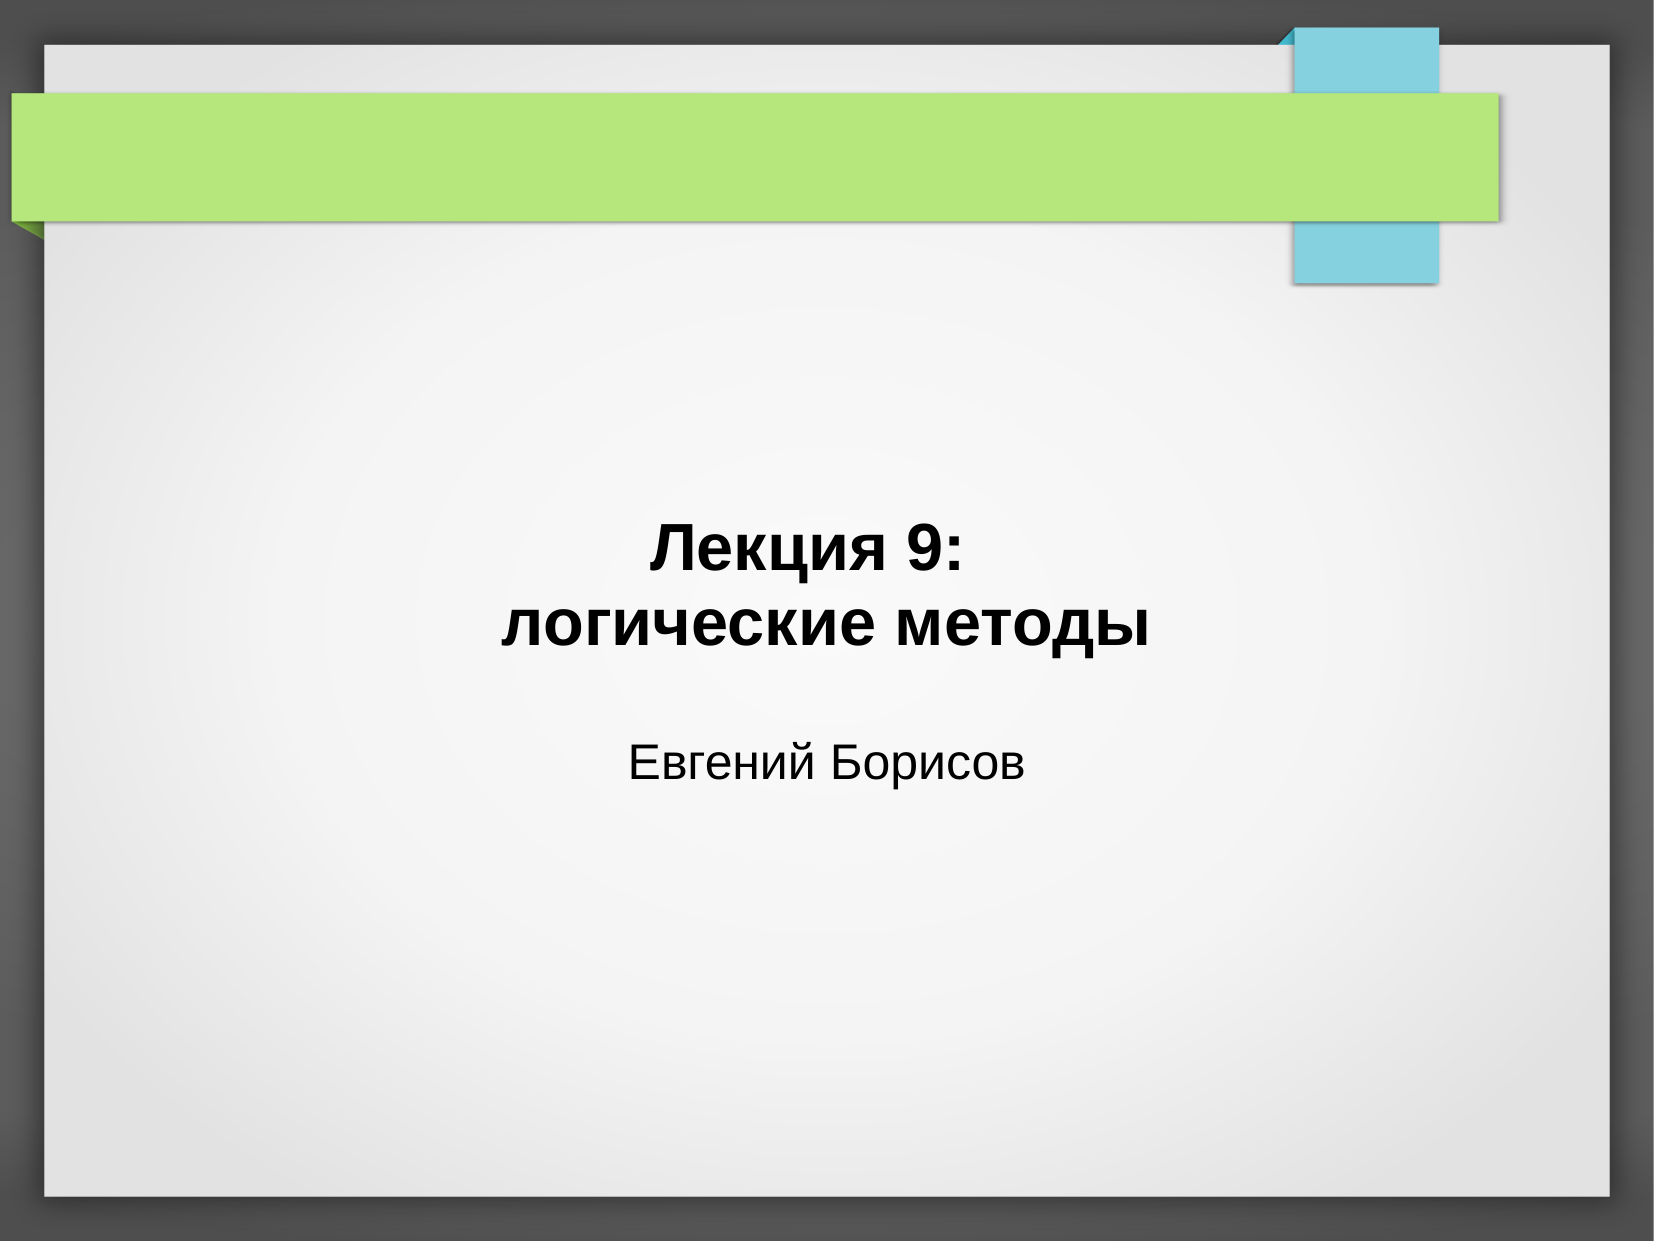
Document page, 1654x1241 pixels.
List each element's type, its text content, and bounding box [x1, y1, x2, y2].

picture [0, 0, 1654, 1241]
subtitle Лекция 9: логические методы Евгений Борисов [82, 290, 1571, 1010]
